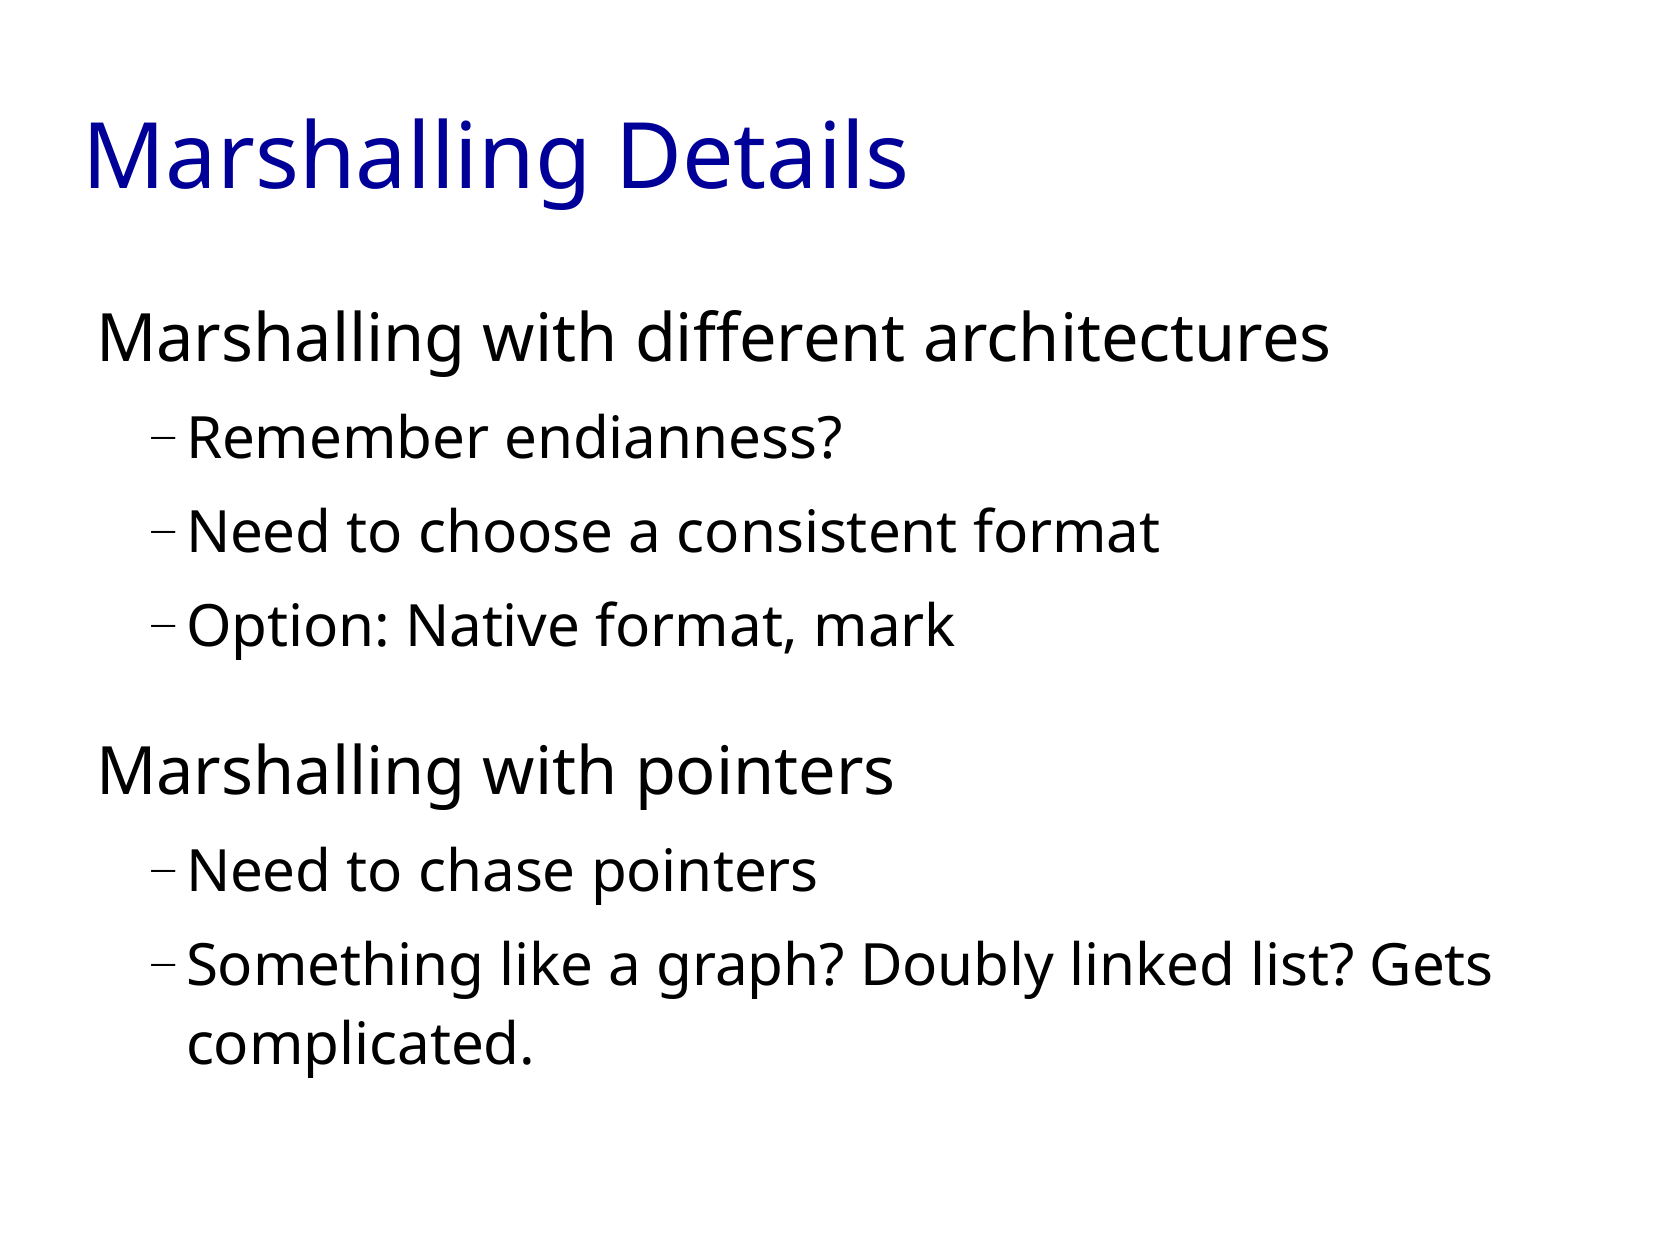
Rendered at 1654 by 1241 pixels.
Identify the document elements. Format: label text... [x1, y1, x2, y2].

list Marshalling with different architectures Remember endianness? Need to choose a consistent format Option: Native format, mark Marshalling with pointers Need to chase pointers Something like a graph? Doubly linked list? Gets complicated. [60, 290, 1571, 1096]
title Marshalling Details [82, 49, 1571, 257]
